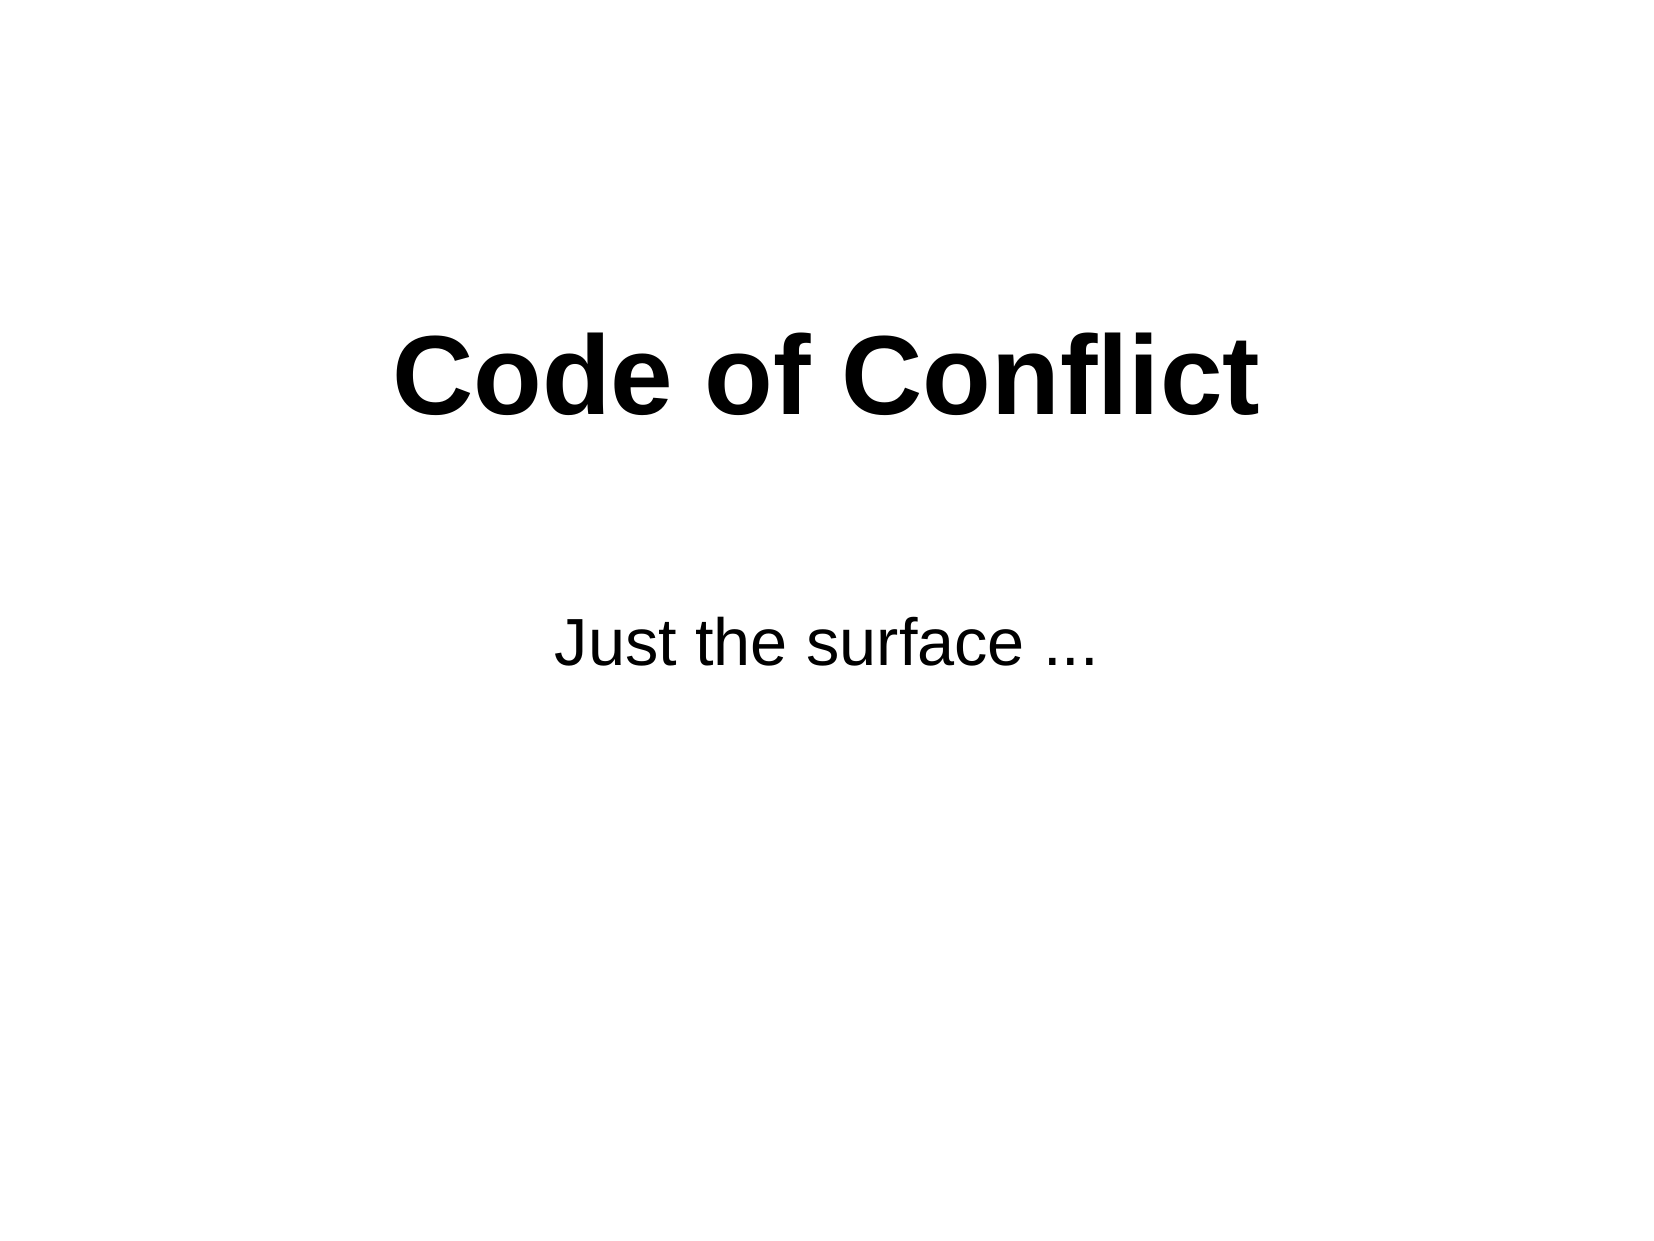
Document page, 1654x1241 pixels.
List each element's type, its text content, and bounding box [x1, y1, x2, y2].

subtitle Just the surface ... [82, 516, 1572, 768]
title Code of Conflict [82, 271, 1571, 479]
